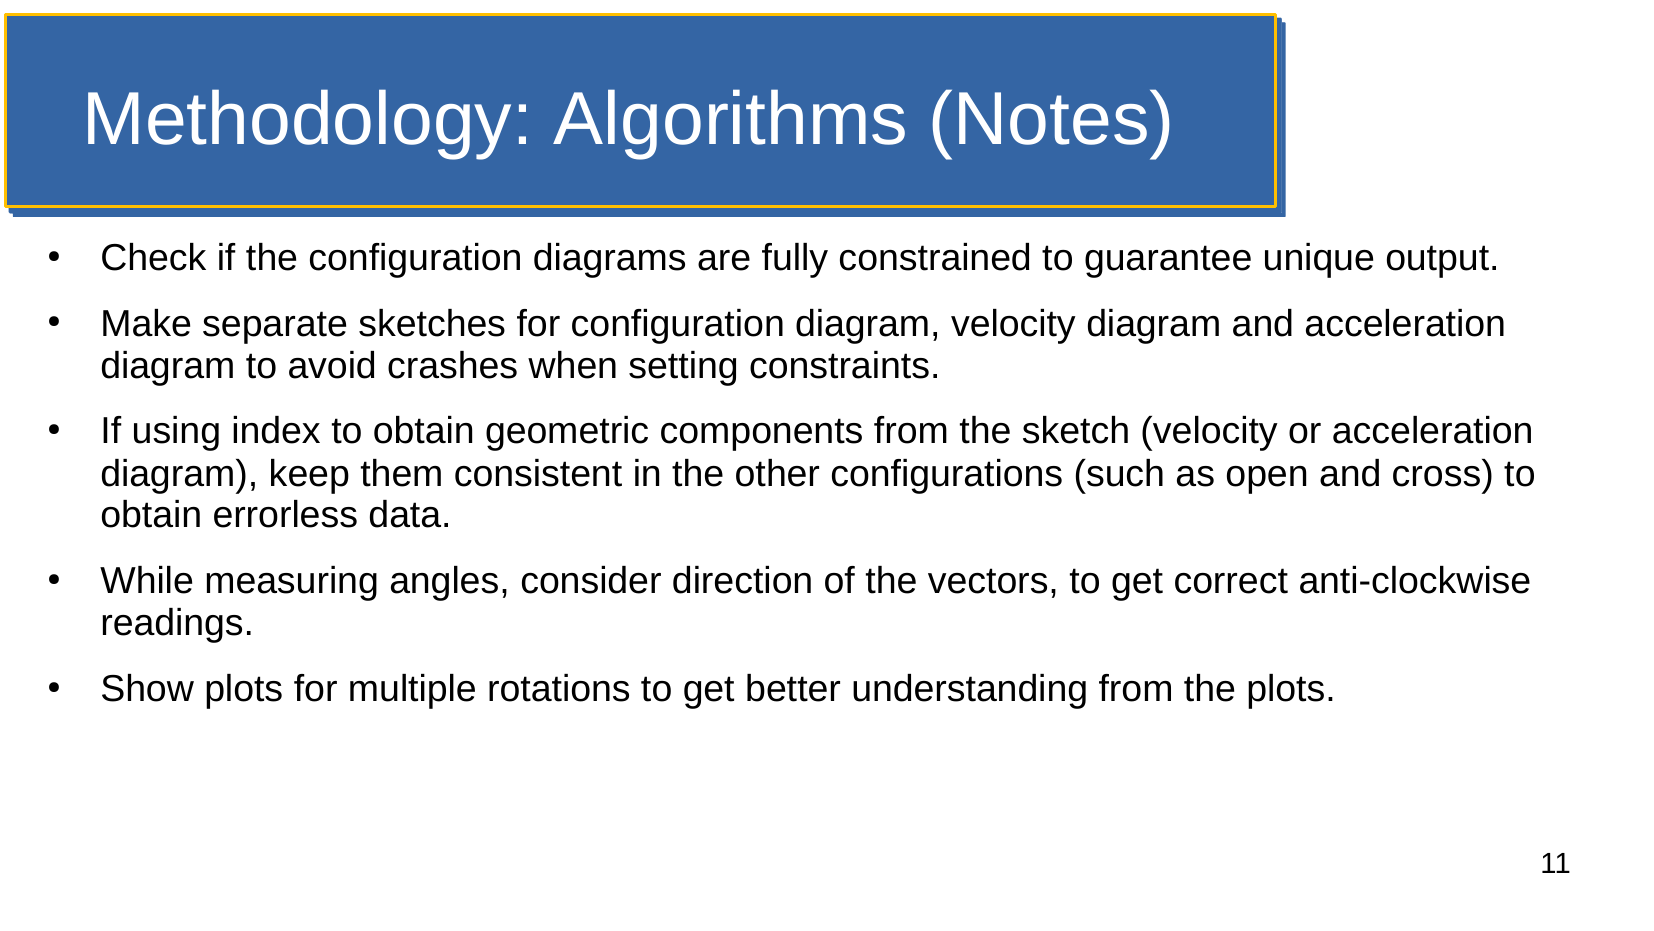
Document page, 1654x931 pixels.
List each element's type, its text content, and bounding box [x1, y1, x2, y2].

title Methodology: Algorithms (Notes) [82, 44, 1235, 192]
list Check if the configuration diagrams are fully constrained to guarantee unique output. Make separate sketches for configuration diagram, velocity diagram and acceleration diagram to avoid crashes when setting constraints. If using index to obtain geometric components from the sketch (velocity or acceleration diagram), keep them consistent in the other configurations (such as open and cross) to obtain errorless data. While measuring angles, consider direction of the vectors, to get correct anti-clockwise readings. Show plots for multiple rotations to get better understanding from the plots. [29, 236, 1625, 827]
